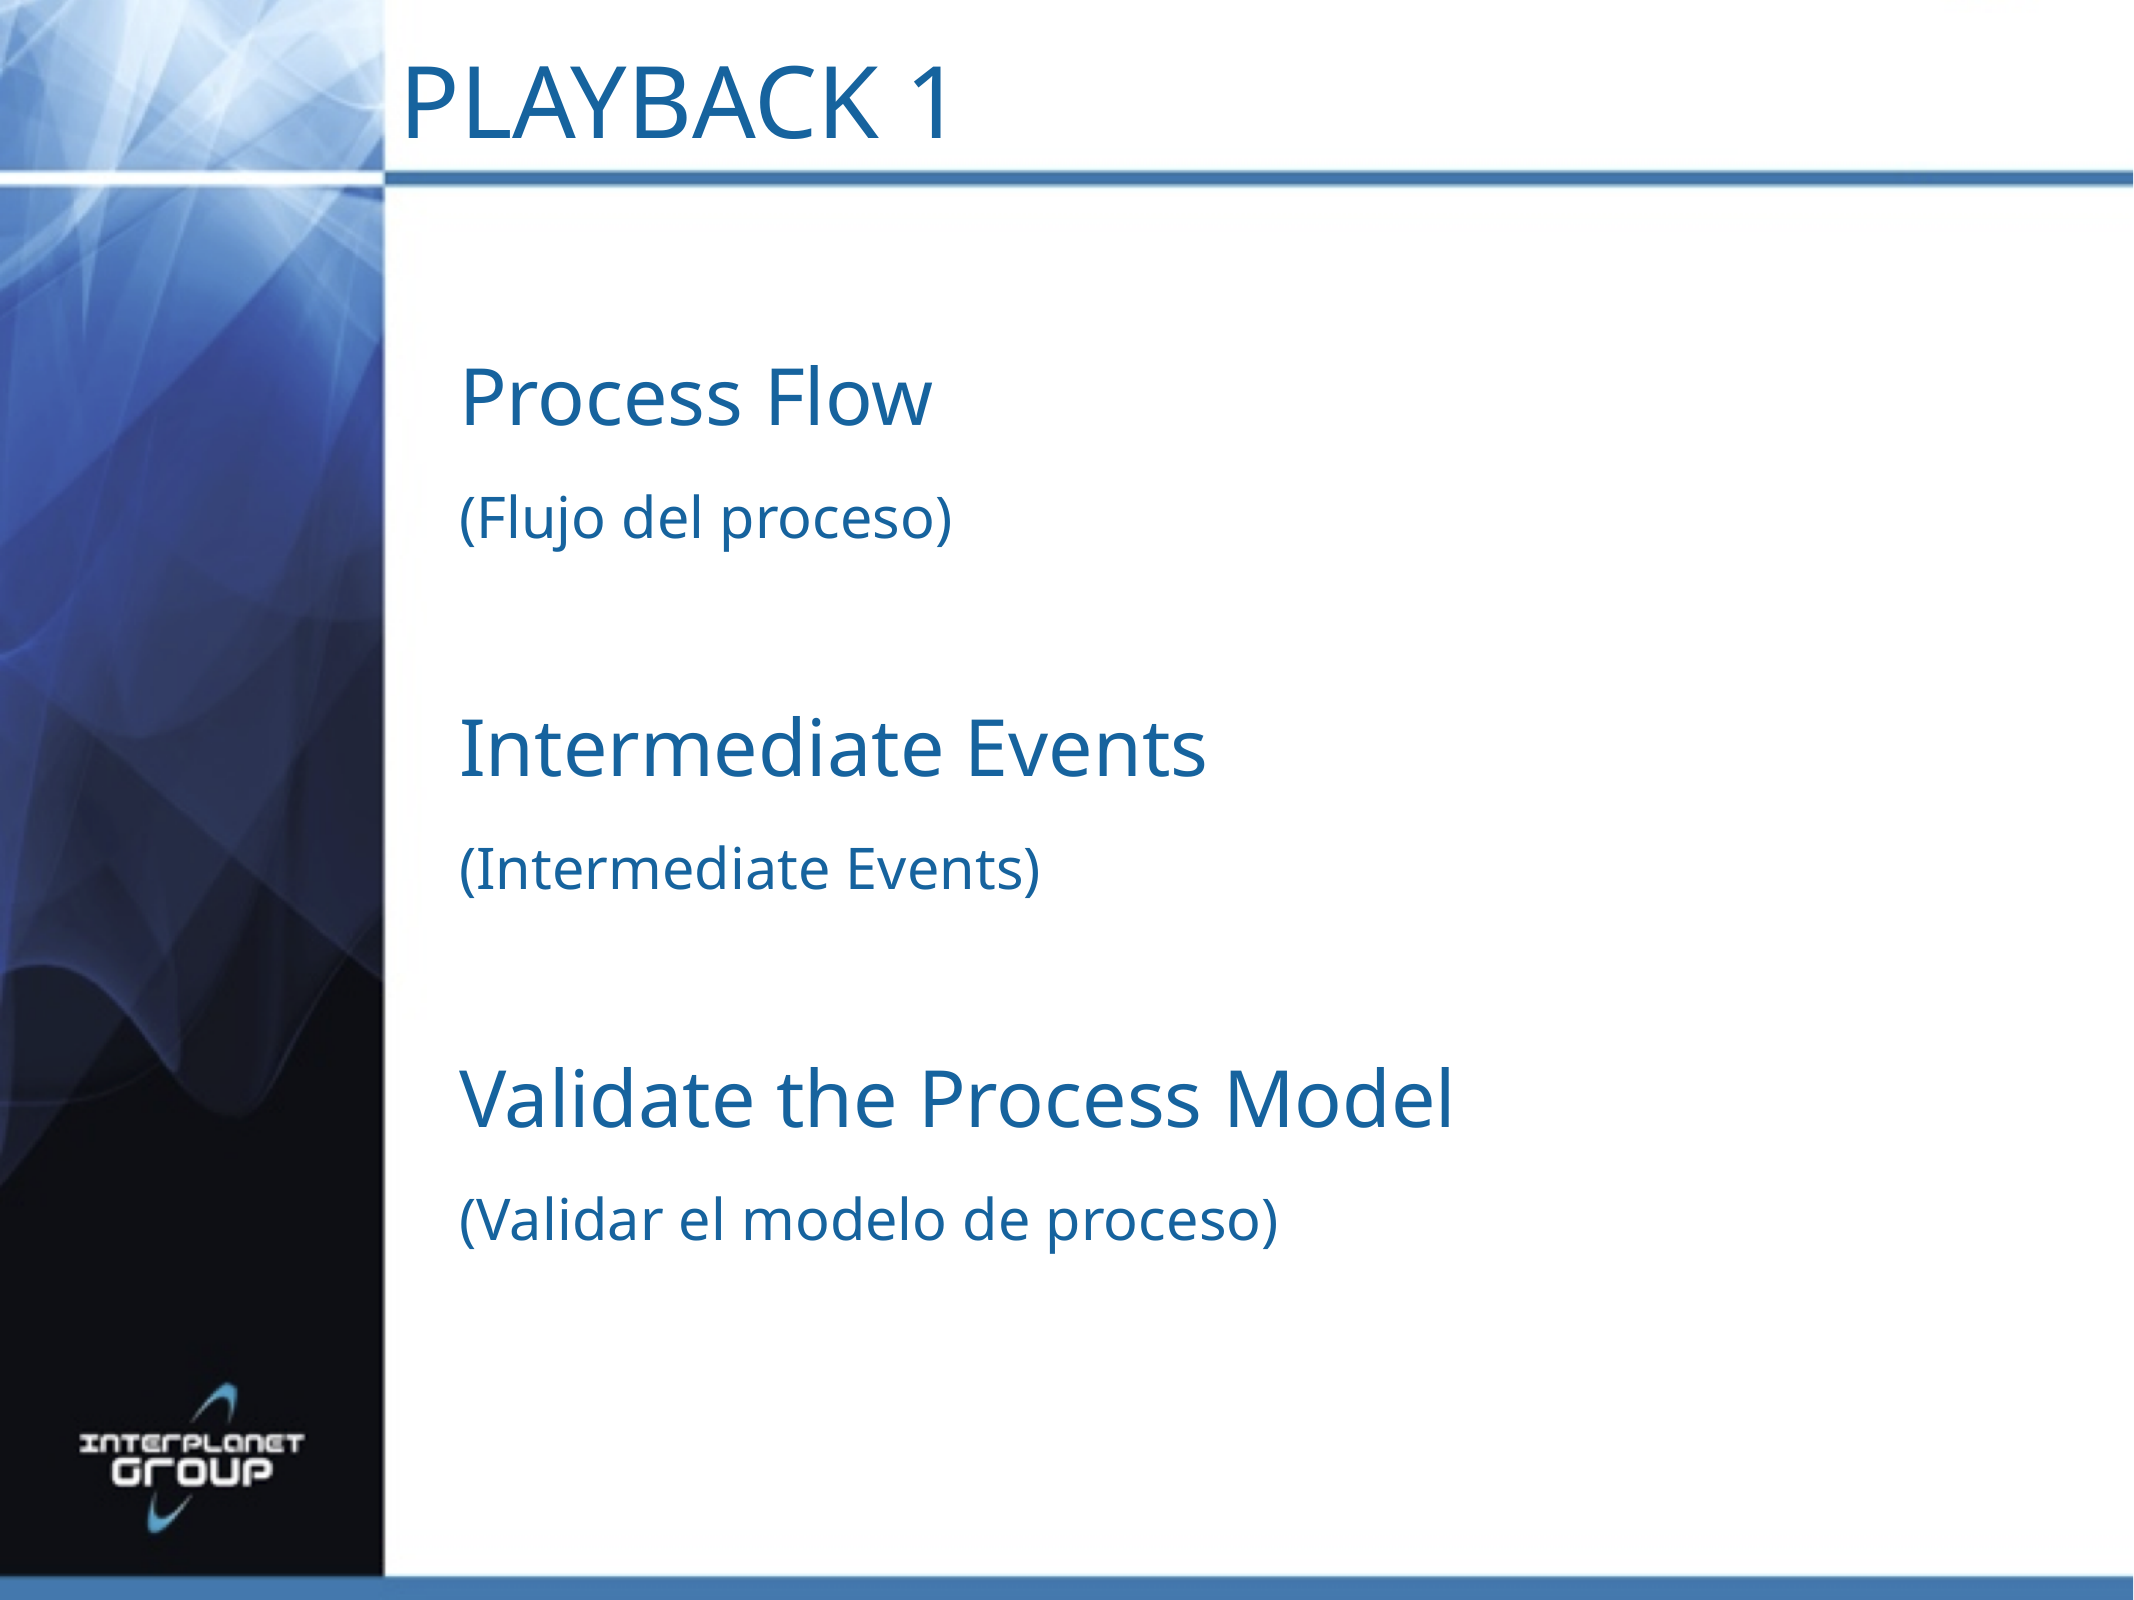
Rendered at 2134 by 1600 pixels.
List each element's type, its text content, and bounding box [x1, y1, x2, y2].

title PLAYBACK 1 [391, 0, 2109, 283]
picture [0, 0, 2134, 1600]
list Process Flow (Flujo del proceso) Intermediate Events (Intermediate Events) Validate the Process Model (Validar el modelo de proceso) [391, 335, 2109, 1264]
